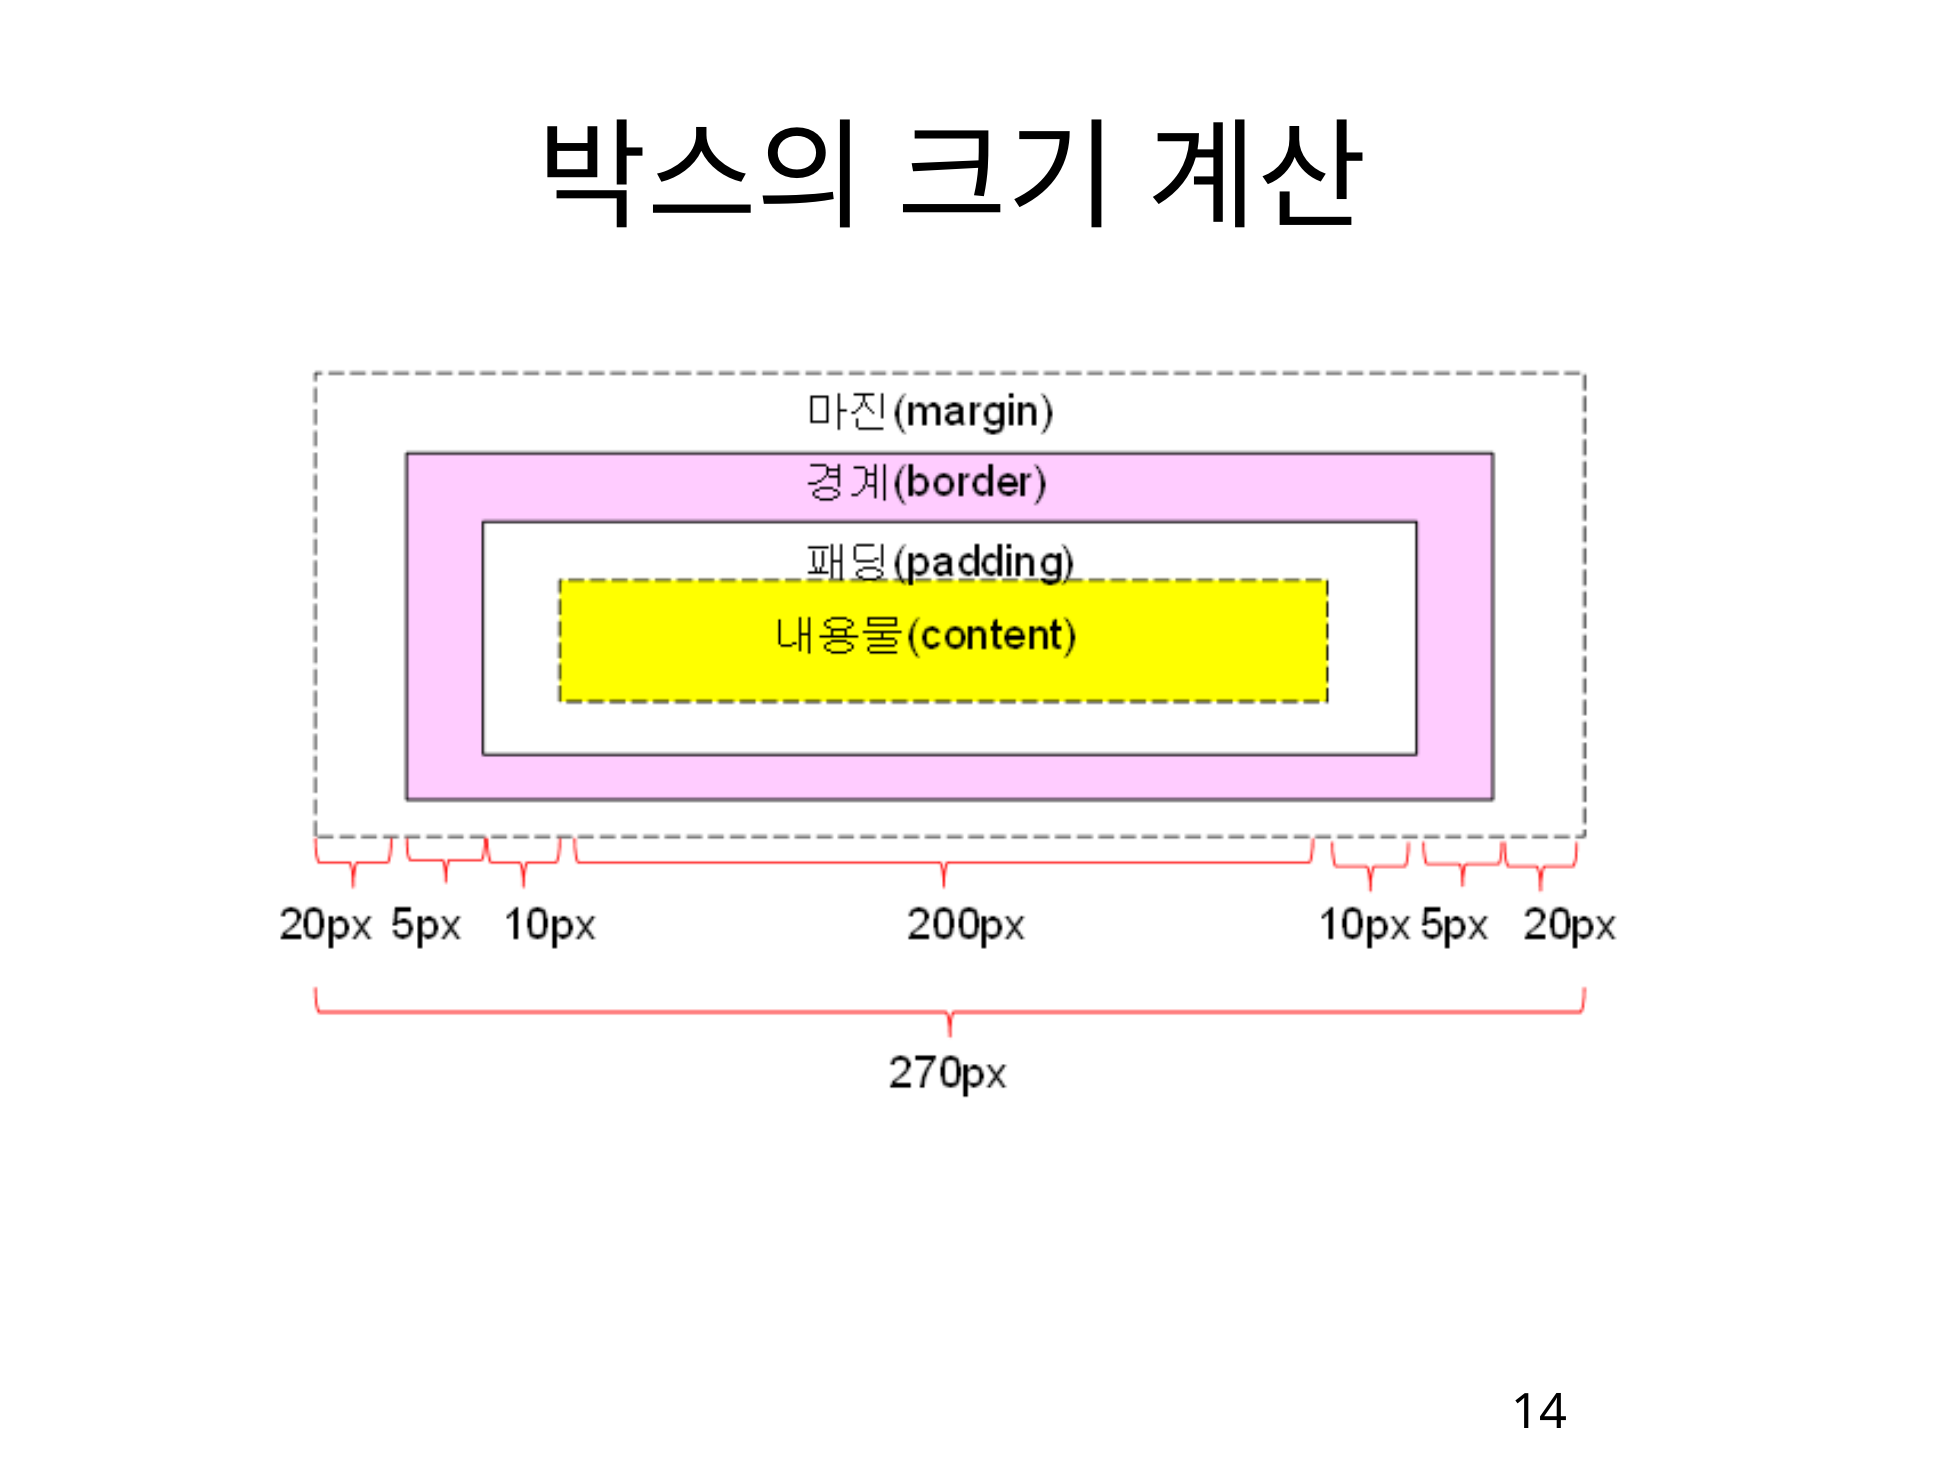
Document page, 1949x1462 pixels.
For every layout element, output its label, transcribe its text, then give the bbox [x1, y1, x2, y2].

title 박스의 크기 계산 [156, 92, 1749, 255]
slide_number <숫자> [1496, 1372, 1899, 1462]
picture [238, 314, 1667, 1111]
